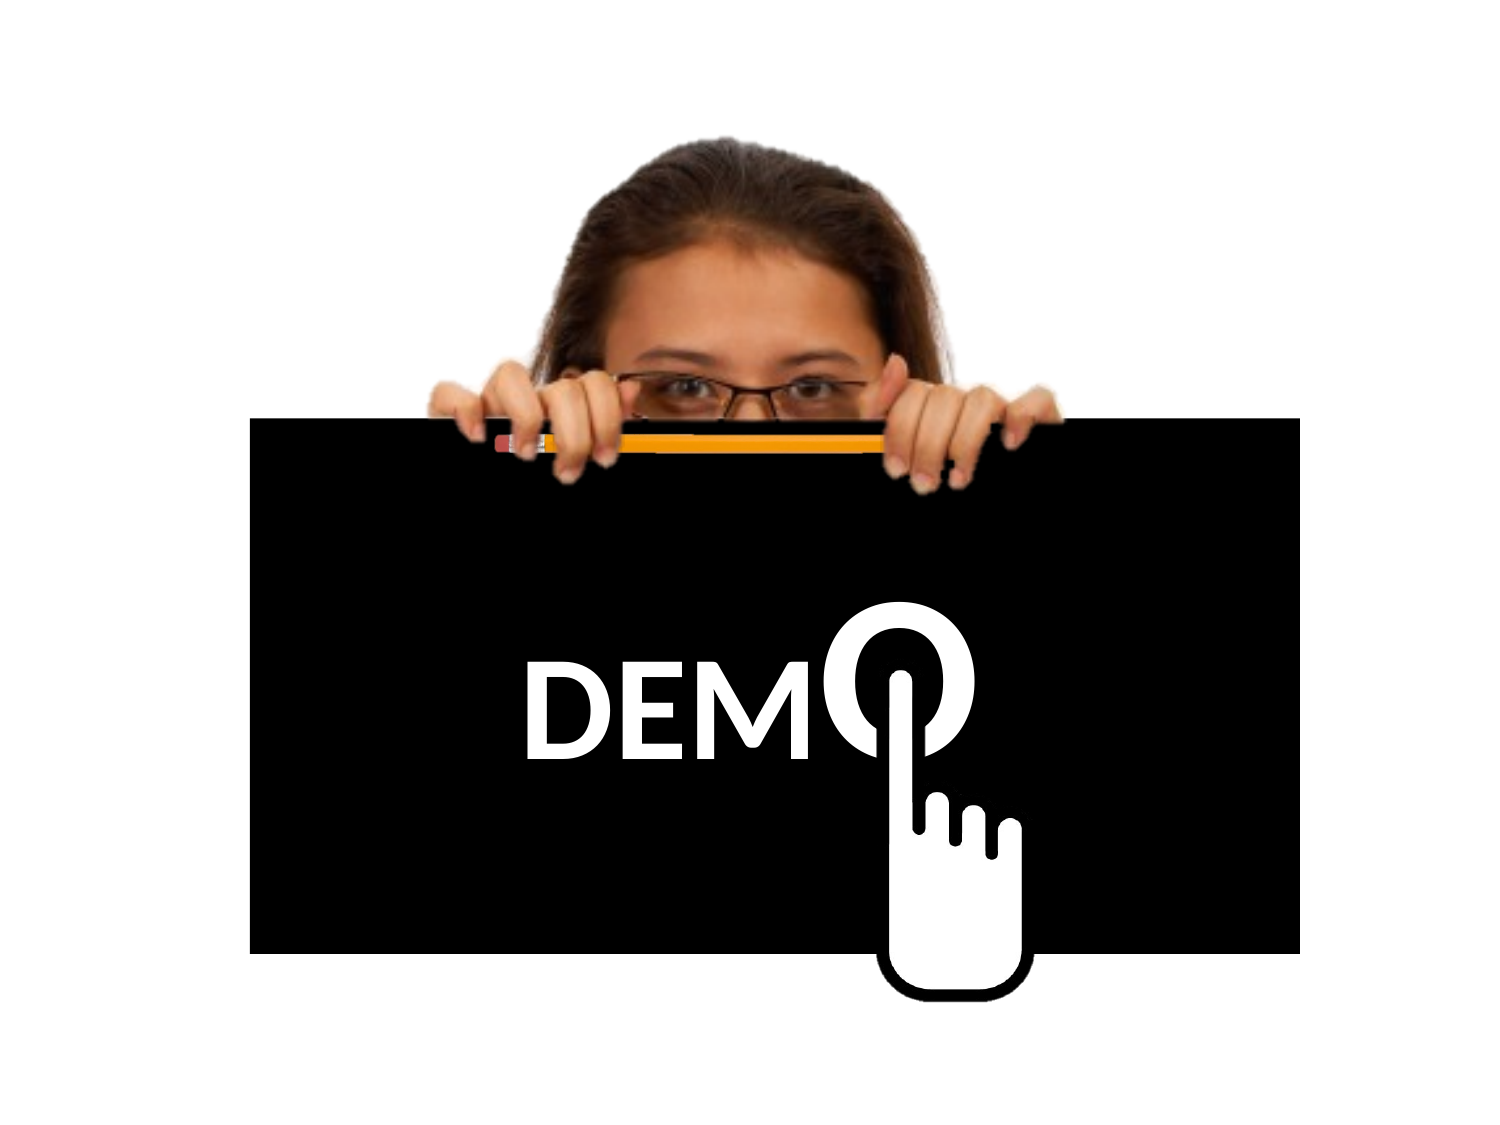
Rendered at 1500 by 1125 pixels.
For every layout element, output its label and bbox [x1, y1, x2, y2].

picture [316, 99, 1209, 564]
picture [740, 585, 1170, 1015]
